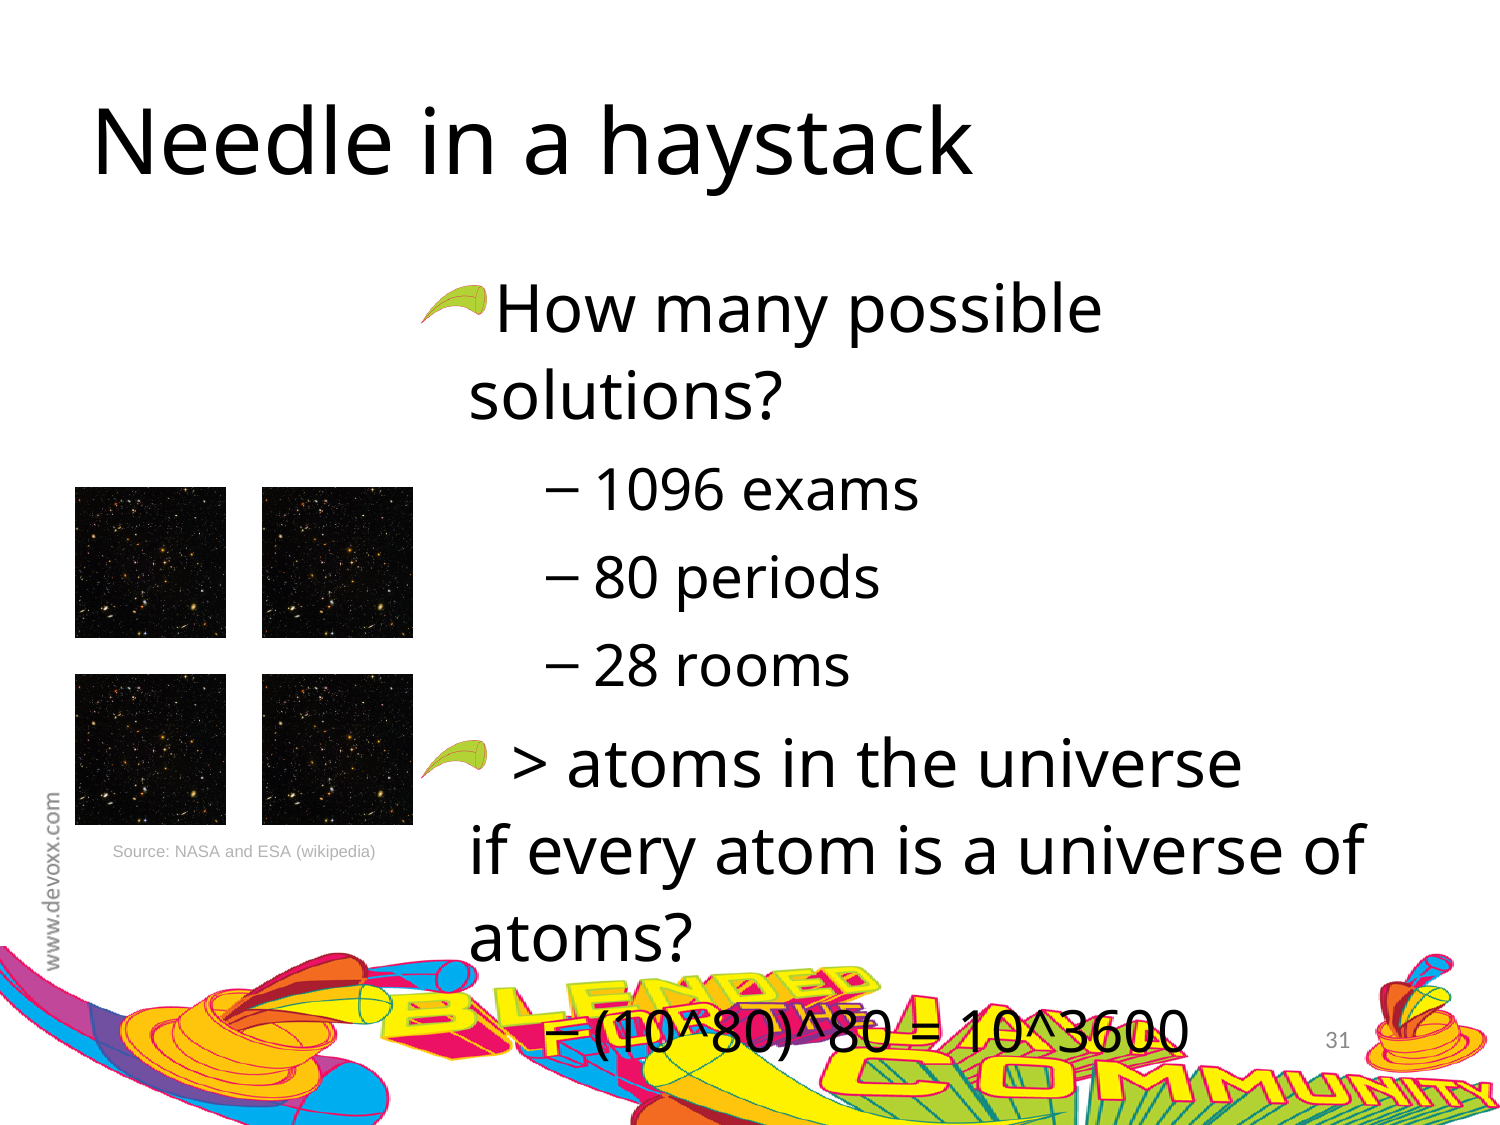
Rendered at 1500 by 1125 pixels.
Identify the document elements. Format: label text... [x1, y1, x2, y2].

picture [262, 487, 413, 638]
picture [262, 674, 413, 826]
list How many possible solutions? 1096 exams 80 periods 28 rooms > atoms in the universe if every atom is a universe of atoms? (10^80)^80 = 10^3600 [412, 262, 1426, 956]
picture [75, 487, 226, 638]
text_box Source: NASA and ESA (wikipedia) [112, 843, 377, 863]
picture [0, 674, 1500, 1125]
title Needle in a haystack [75, 37, 1426, 241]
